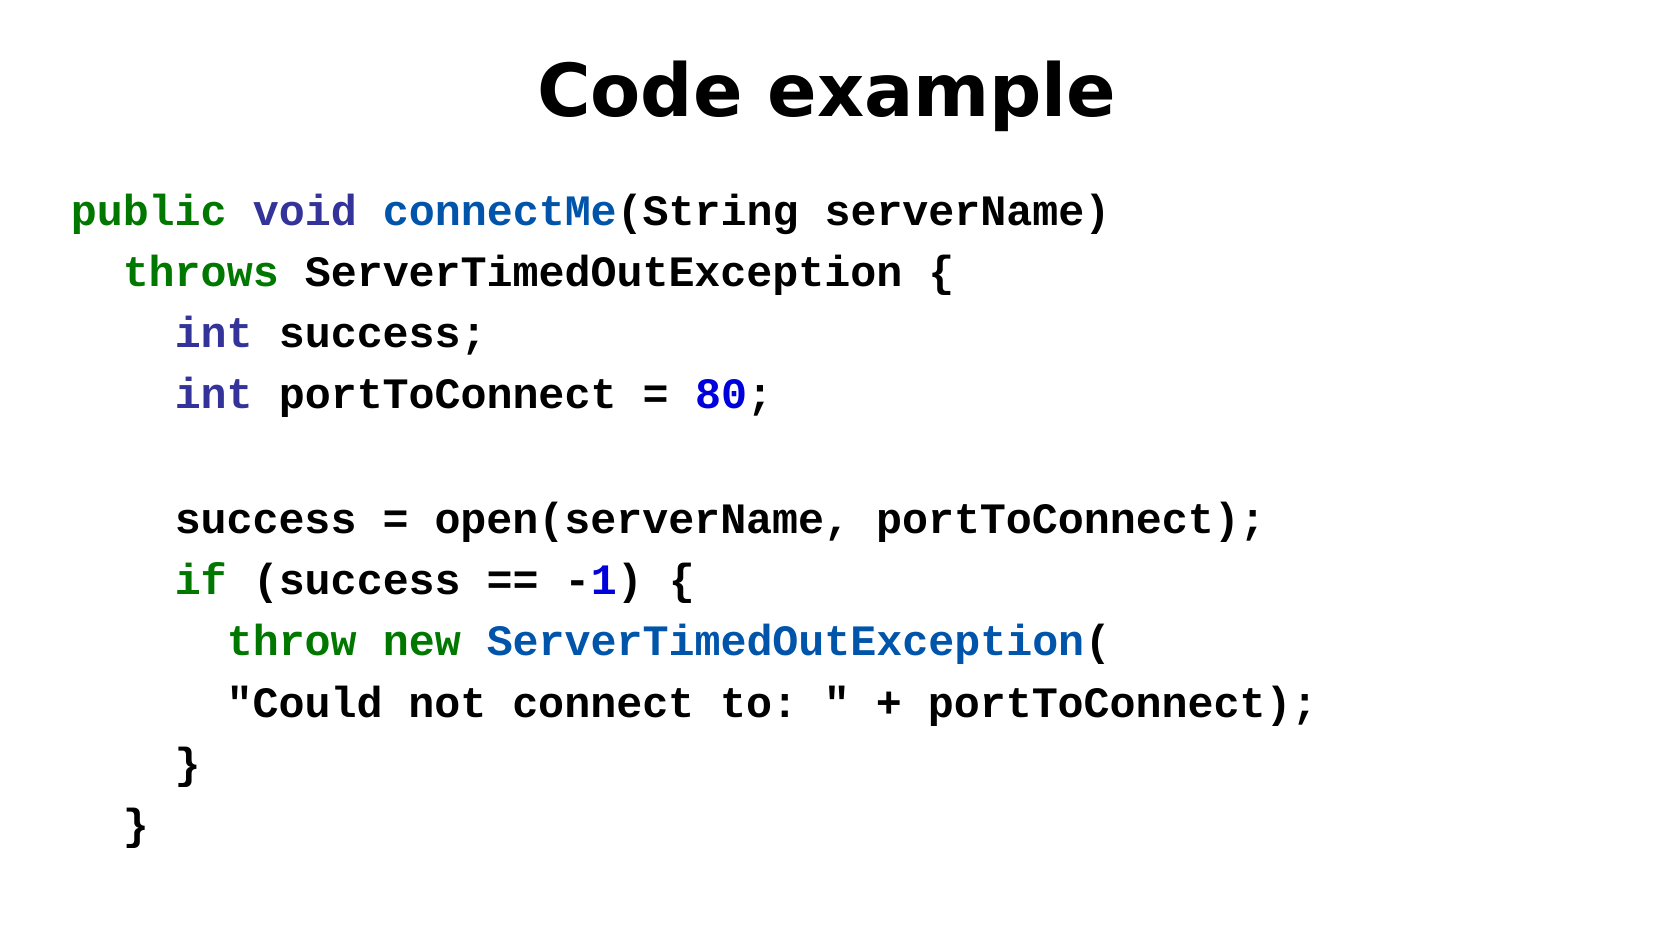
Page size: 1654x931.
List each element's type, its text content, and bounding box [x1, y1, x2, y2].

list public void connectMe(String serverName) throws ServerTimedOutException { int success; int portToConnect = 80; success = open(serverName, portToConnect); if (success == -1) { throw new ServerTimedOutException( "Could not connect to: " + portToConnect); } } [70, 176, 1607, 860]
title Code example [82, 6, 1571, 176]
